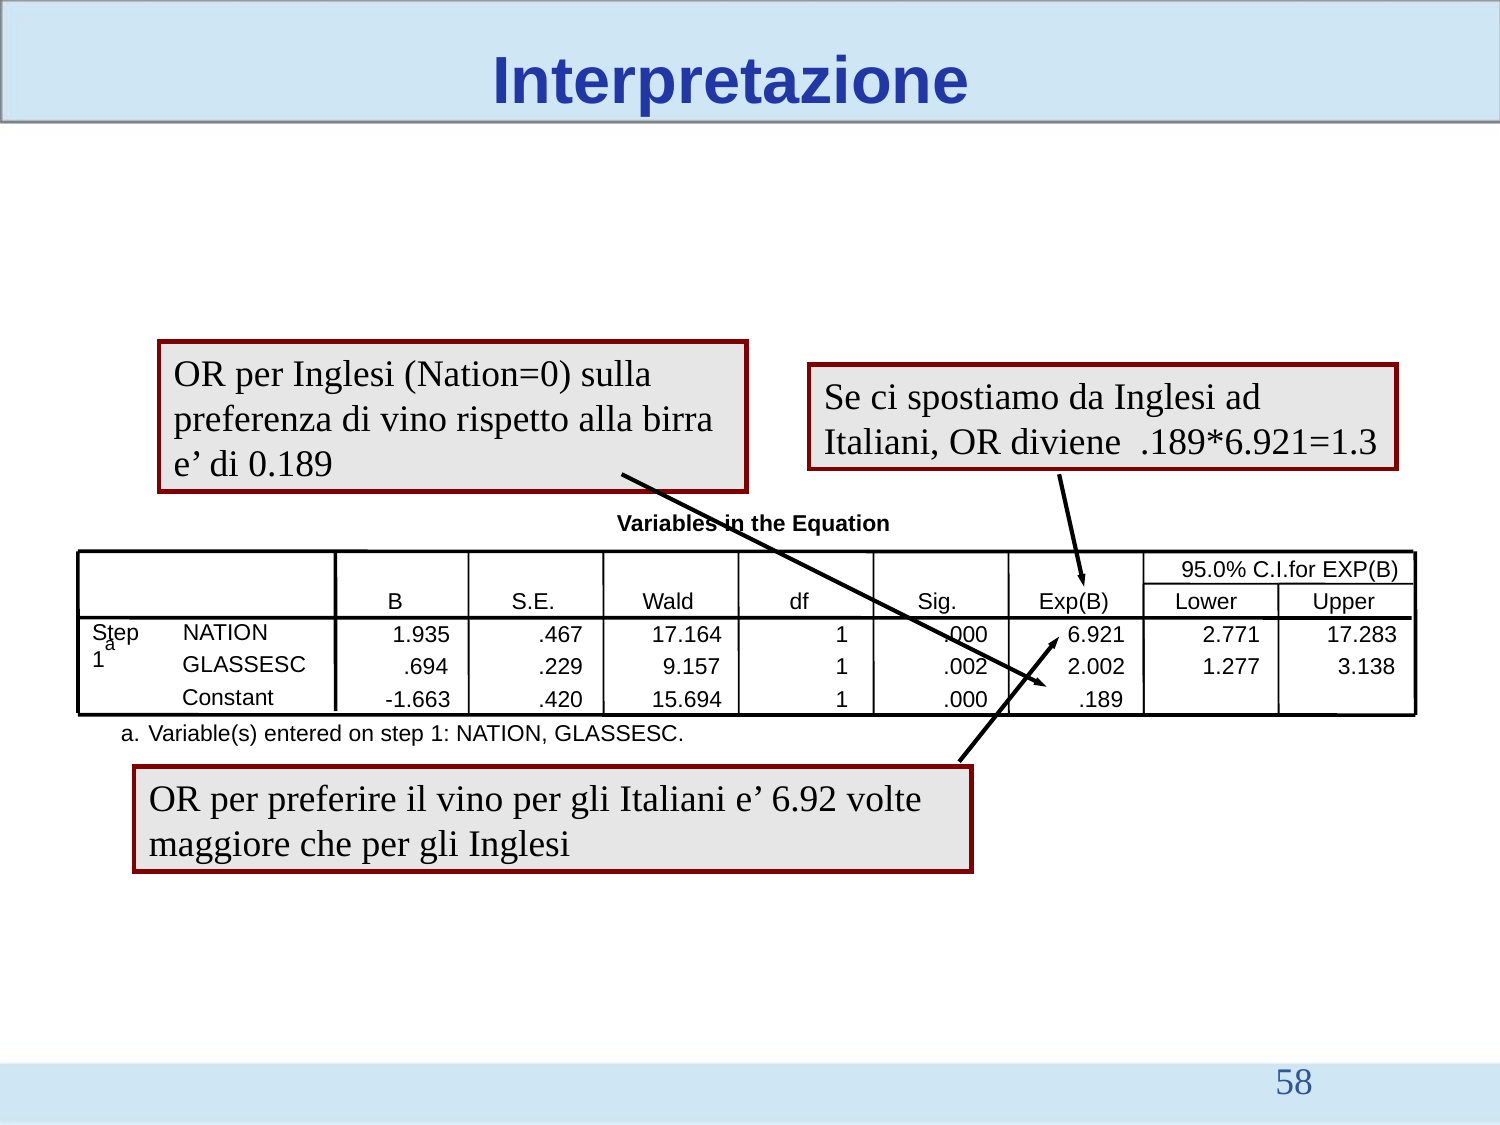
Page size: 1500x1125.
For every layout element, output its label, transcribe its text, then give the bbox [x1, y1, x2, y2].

text_box [470, 620, 602, 713]
text_box NATION [182, 620, 269, 646]
text_box -1.663 [385, 684, 451, 712]
text_box Variable(s) entered on step 1: NATION, GLASSESC. [148, 718, 685, 746]
text_box [338, 554, 467, 615]
text_box 3.138 [1337, 651, 1396, 680]
text_box [664, 486, 1073, 549]
text_box 1.277 [1202, 651, 1261, 680]
text_box 1 [92, 644, 105, 673]
text_box [1145, 620, 1277, 713]
text_box [1010, 620, 1142, 713]
text_box Lower [1174, 588, 1238, 615]
text_box .694 [403, 651, 449, 680]
text_box Upper [1312, 588, 1376, 615]
text_box a. [120, 718, 147, 746]
text_box Constant [182, 682, 275, 710]
text_box .000 [943, 620, 988, 648]
text_box 1 [835, 684, 849, 712]
text_box Exp(B) [1038, 587, 1110, 615]
text_box [1399, 554, 1413, 582]
picture [0, 0, 1500, 1125]
text_box 2.771 [1202, 620, 1261, 648]
text_box B [387, 587, 403, 615]
text_box [1145, 554, 1181, 582]
text_box Se ci spostiamo da Inglesi ad Italiani, OR diviene .189*6.921=1.3 [809, 364, 1397, 470]
text_box 15.694 [651, 684, 723, 712]
text_box 17.283 [1326, 620, 1398, 648]
text_box [740, 554, 872, 616]
text_box Sig. [917, 587, 958, 615]
text_box Step [92, 620, 140, 646]
text_box 6.921 [1067, 620, 1126, 648]
text_box .467 [538, 620, 584, 648]
text_box 9.157 [662, 651, 721, 680]
text_box Variables in the Equation [616, 508, 738, 536]
text_box OR per preferire il vino per gli Italiani e’ 6.92 volte maggiore che per gli Inglesi [134, 766, 972, 872]
text_box [605, 620, 737, 713]
text_box .420 [538, 684, 584, 712]
text_box Wald [642, 587, 694, 615]
text_box [80, 554, 333, 615]
text_box [1010, 554, 1142, 616]
text_box [59, 486, 1434, 771]
text_box [605, 554, 737, 615]
text_box [1145, 585, 1277, 616]
text_box [875, 604, 898, 616]
text_box S.E. [511, 587, 556, 615]
text_box 17.164 [651, 620, 723, 648]
text_box 1 [835, 620, 849, 648]
text_box Variables in the Equation [696, 508, 891, 536]
text_box [740, 620, 872, 713]
text_box .189 [1078, 684, 1124, 712]
text_box [80, 620, 467, 713]
text_box 1.935 [392, 620, 451, 648]
text_box .000 [943, 638, 962, 648]
text_box 2.002 [1067, 651, 1126, 680]
text_box 95.0% C.I.for EXP(B) [1181, 554, 1399, 582]
text_box df [789, 587, 809, 615]
text_box [1280, 585, 1413, 713]
text_box [976, 620, 1007, 664]
text_box 1 [835, 651, 849, 680]
text_box GLASSESC [182, 650, 307, 678]
text_box [788, 554, 872, 596]
text_box .002 [943, 651, 988, 680]
text_box OR per Inglesi (Nation=0) sulla preferenza di vino rispetto alla birra e’ di 0.189 [159, 341, 747, 492]
title Interpretazione [249, 37, 1213, 116]
text_box a [104, 632, 116, 655]
text_box .000 [943, 684, 988, 712]
text_box [875, 620, 1007, 713]
text_box [875, 554, 1007, 616]
text_box [470, 554, 602, 615]
text_box [920, 620, 943, 632]
slide_number [1074, 1024, 1425, 1103]
text_box [1010, 672, 1022, 693]
text_box .229 [538, 651, 584, 680]
